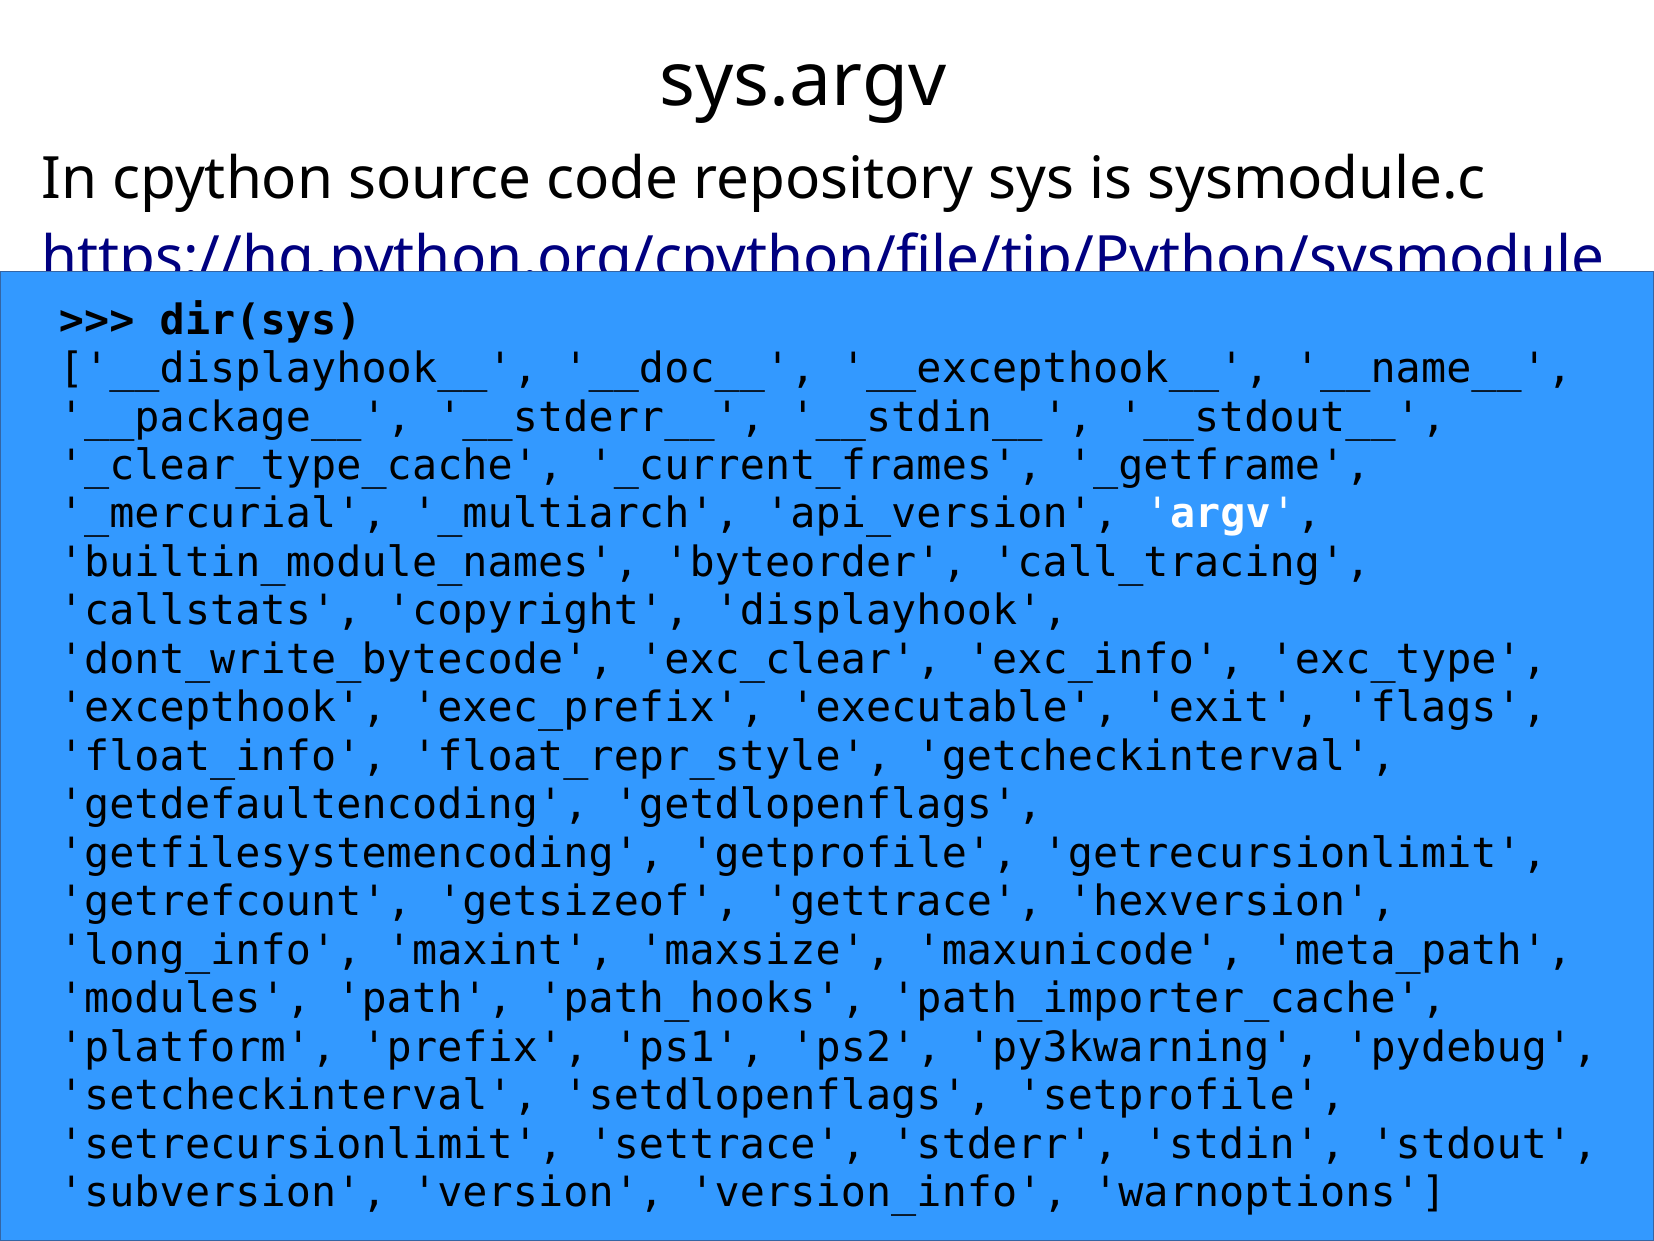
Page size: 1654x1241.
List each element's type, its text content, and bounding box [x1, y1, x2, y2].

text_box >>> dir(sys) ['__displayhook__', '__doc__', '__excepthook__', '__name__', '__package__', '__stderr__', '__stdin__', '__stdout__', '_clear_type_cache', '_current_frames', '_getframe', '_mercurial', '_multiarch', 'api_version', 'argv', 'builtin_module_names', 'byteorder', 'call_tracing', 'callstats', 'copyright', 'displayhook', 'dont_write_bytecode', 'exc_clear', 'exc_info', 'exc_type', 'excepthook', 'exec_prefix', 'executable', 'exit', 'flags', 'float_info', 'float_repr_style', 'getcheckinterval', 'getdefaultencoding', 'getdlopenflags', 'getfilesystemencoding', 'getprofile', 'getrecursionlimit', 'getrefcount', 'getsizeof', 'gettrace', 'hexversion', 'long_info', 'maxint', 'maxsize', 'maxunicode', 'meta_path', 'modules', 'path', 'path_hooks', 'path_importer_cache', 'platform', 'prefix', 'ps1', 'ps2', 'py3kwarning', 'pydebug', 'setcheckinterval', 'setdlopenflags', 'setprofile', 'setrecursionlimit', 'settrace', 'stderr', 'stdin', 'stdout', 'subversion', 'version', 'version_info', 'warnoptions'] [0, 271, 1654, 1241]
subtitle In cpython source code repository sys is sysmodule.c https://hg.python.org/cpython/file/tip/Python/sysmodule.c [41, 135, 1613, 271]
title sys.argv [59, 35, 1548, 118]
